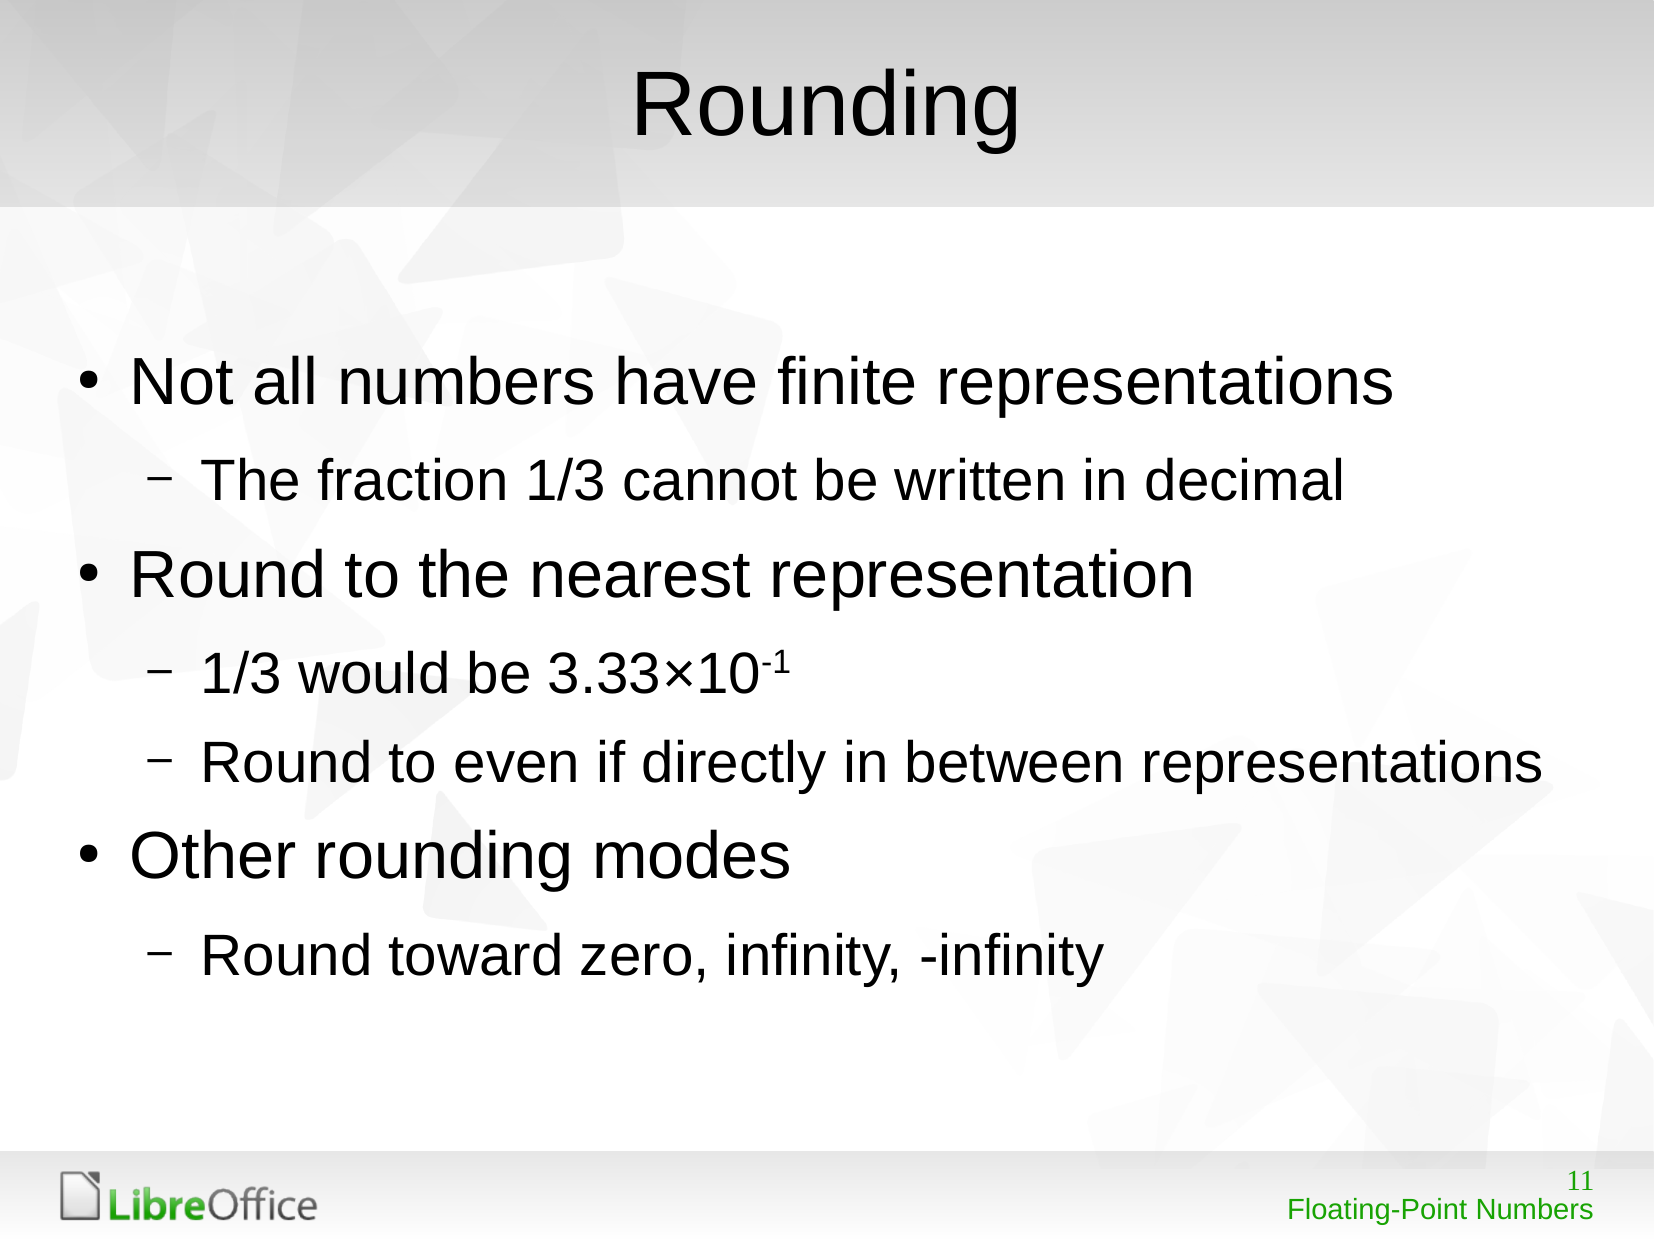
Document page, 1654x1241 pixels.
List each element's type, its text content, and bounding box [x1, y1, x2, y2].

picture [41, 1152, 337, 1240]
picture [915, 548, 1654, 1169]
title Rounding [59, 29, 1595, 178]
list Not all numbers have finite representations The fraction 1/3 cannot be written in decimal Round to the nearest representation 1/3 would be 3.33×10-1 Round to even if directly in between representations Other rounding modes Round toward zero, infinity, -infinity [59, 343, 1595, 1063]
picture [0, 0, 783, 931]
